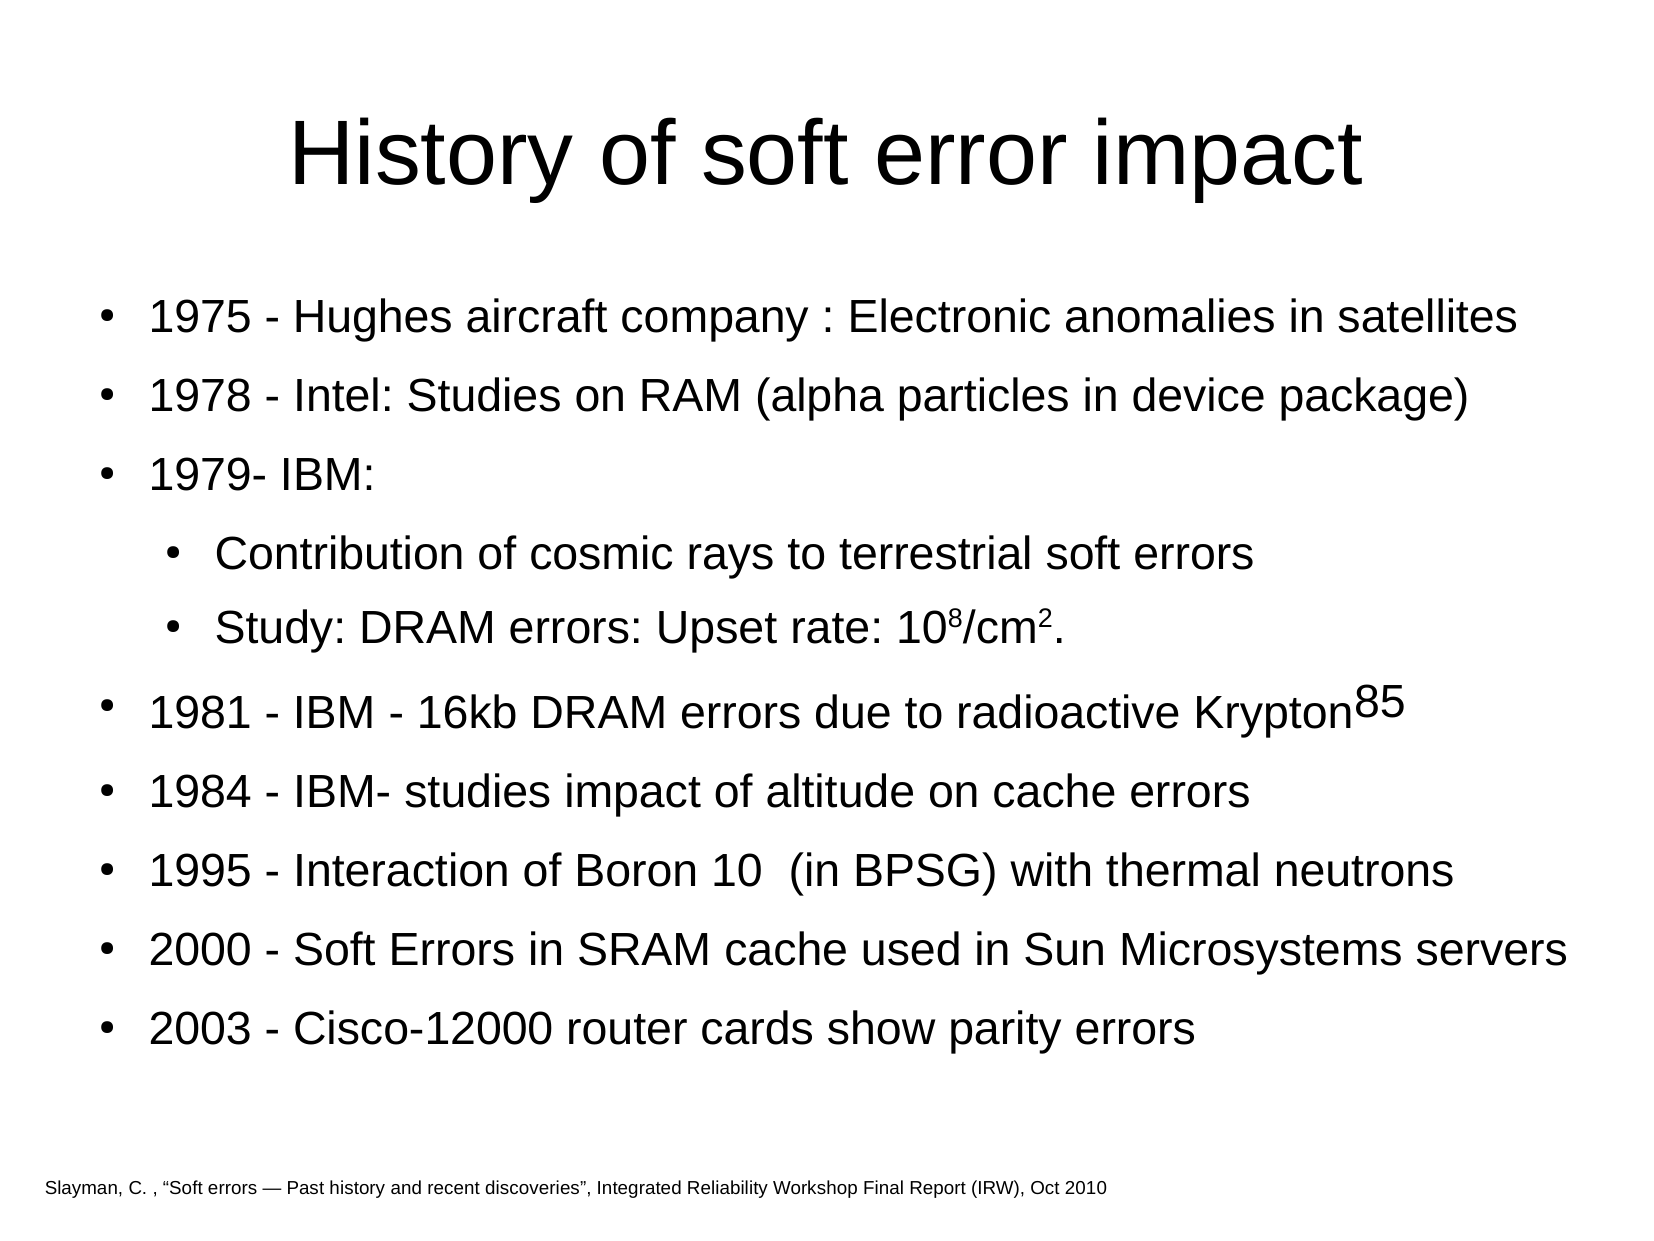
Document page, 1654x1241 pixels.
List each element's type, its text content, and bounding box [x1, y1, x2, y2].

title History of soft error impact [82, 49, 1571, 257]
list 1975 - Hughes aircraft company : Electronic anomalies in satellites 1978 - Intel: Studies on RAM (alpha particles in device package) 1979- IBM: Contribution of cosmic rays to terrestrial soft errors Study: DRAM errors: Upset rate: 108/cm2. 1981 - IBM - 16kb DRAM errors due to radioactive Krypton85 1984 - IBM- studies impact of altitude on cache errors 1995 - Interaction of Boron 10 (in BPSG) with thermal neutrons 2000 - Soft Errors in SRAM cache used in Sun Microsystems servers 2003 - Cisco-12000 router cards show parity errors [82, 290, 1571, 1109]
text_box Slayman, C. , “Soft errors — Past history and recent discoveries”, Integrated Reliability Workshop Final Report (IRW), Oct 2010 [30, 1170, 1246, 1206]
